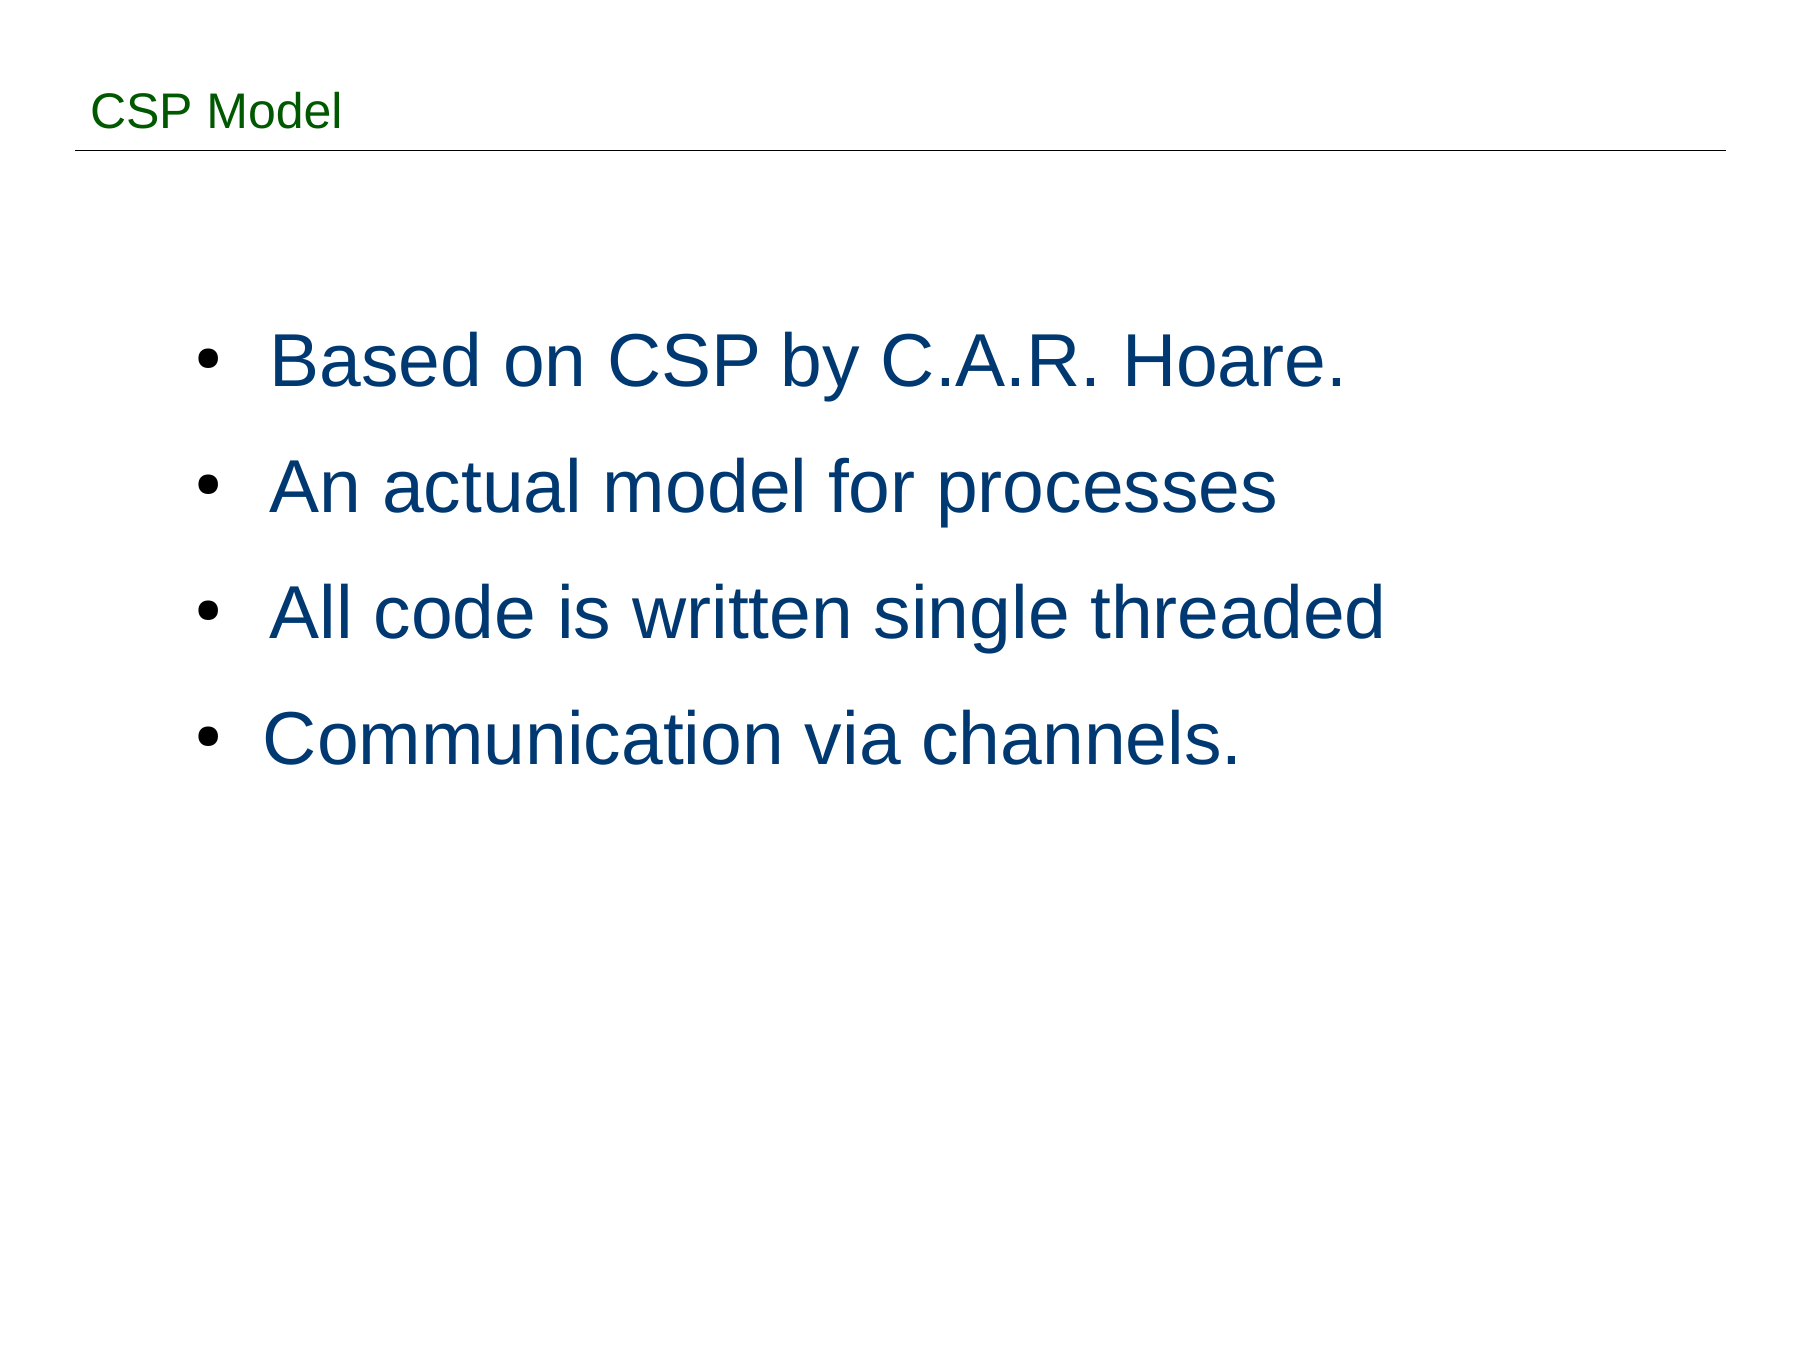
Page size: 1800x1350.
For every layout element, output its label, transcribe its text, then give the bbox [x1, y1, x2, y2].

title CSP Model [90, 38, 1710, 147]
text_box Based on CSP by C.A.R. Hoare. An actual model for processes All code is written single threaded Communication via channels. [180, 269, 1800, 1081]
